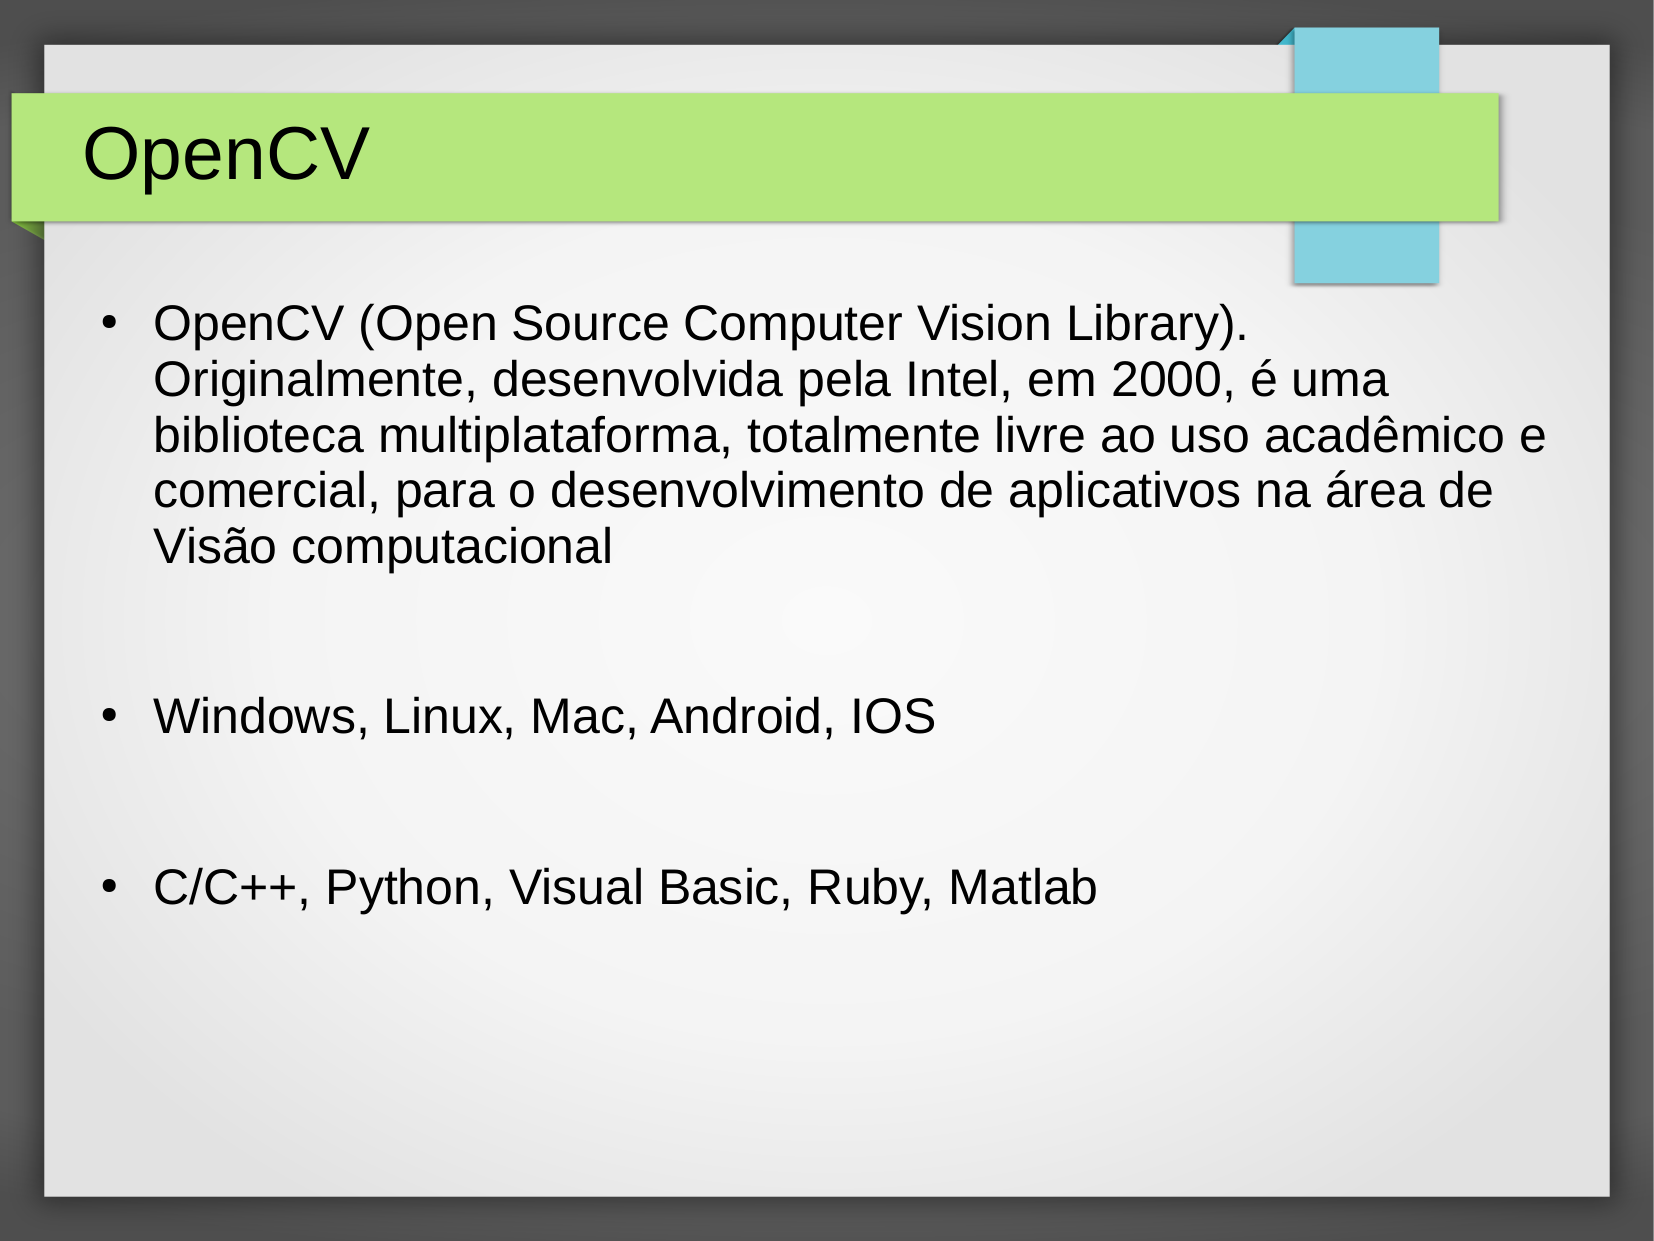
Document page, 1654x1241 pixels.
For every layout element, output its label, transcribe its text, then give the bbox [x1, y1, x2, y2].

list OpenCV (Open Source Computer Vision Library). Originalmente, desenvolvida pela Intel, em 2000, é uma biblioteca multiplataforma, totalmente livre ao uso acadêmico e comercial, para o desenvolvimento de aplicativos na área de Visão computacional Windows, Linux, Mac, Android, IOS C/C++, Python, Visual Basic, Ruby, Matlab [82, 295, 1571, 1015]
picture [0, 0, 1654, 1241]
title OpenCV [82, 94, 1264, 213]
